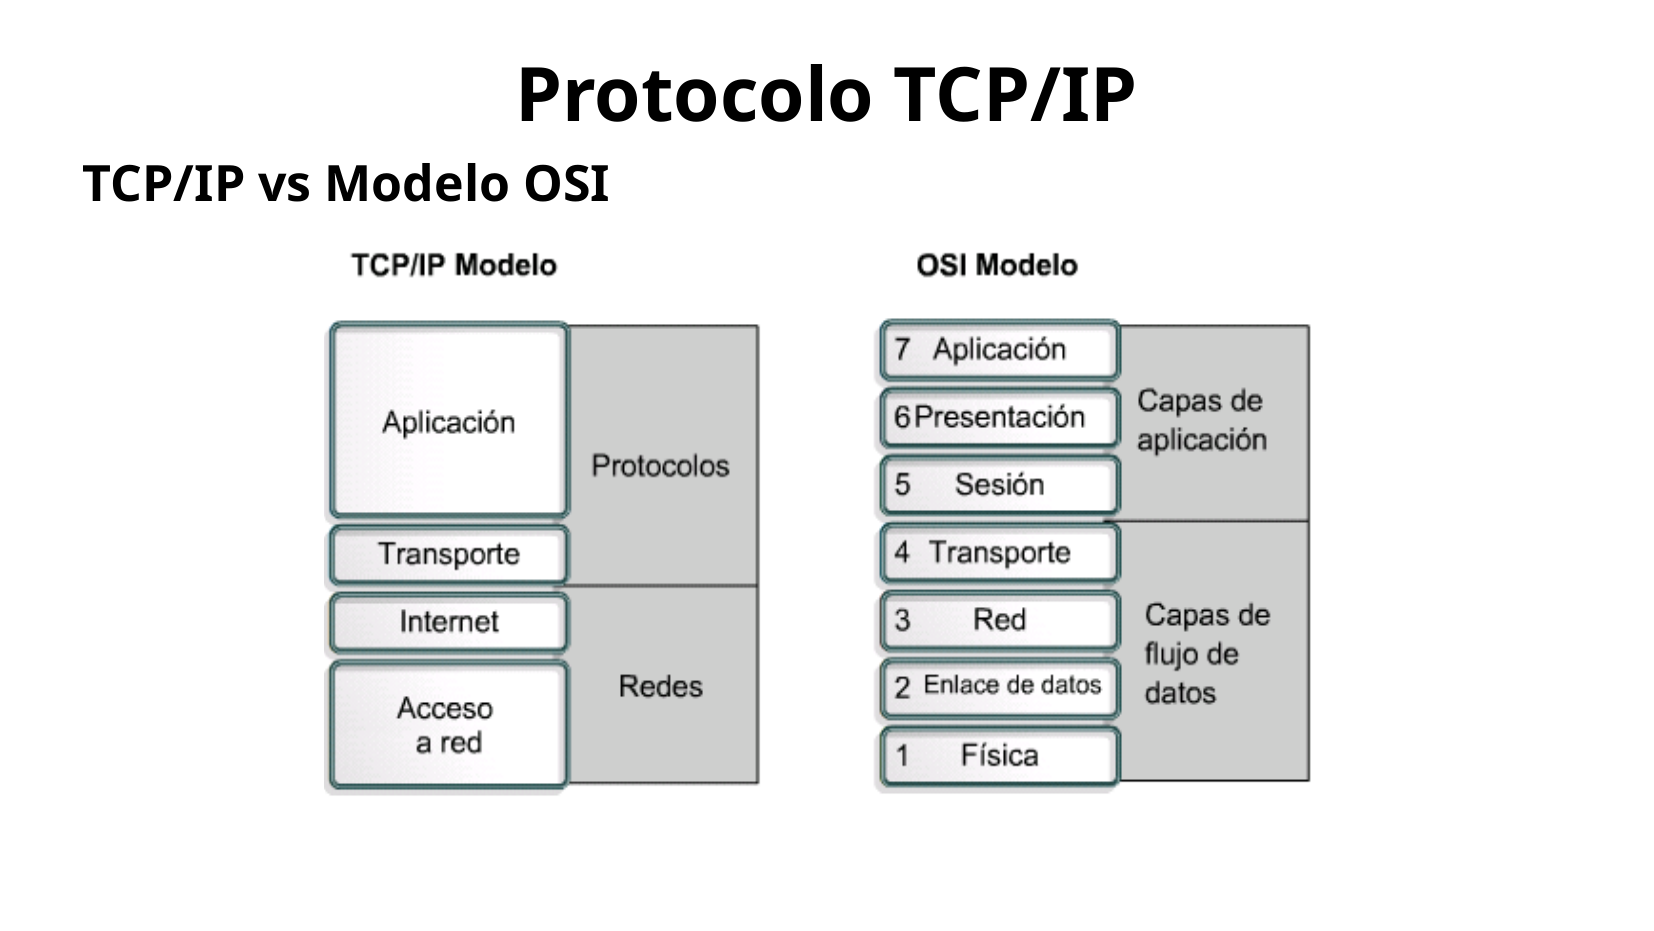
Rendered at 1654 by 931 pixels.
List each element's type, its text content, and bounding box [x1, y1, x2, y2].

title Protocolo TCP/IP [82, 37, 1571, 147]
list TCP/IP vs Modelo OSI [82, 147, 1571, 857]
picture [324, 230, 1320, 798]
